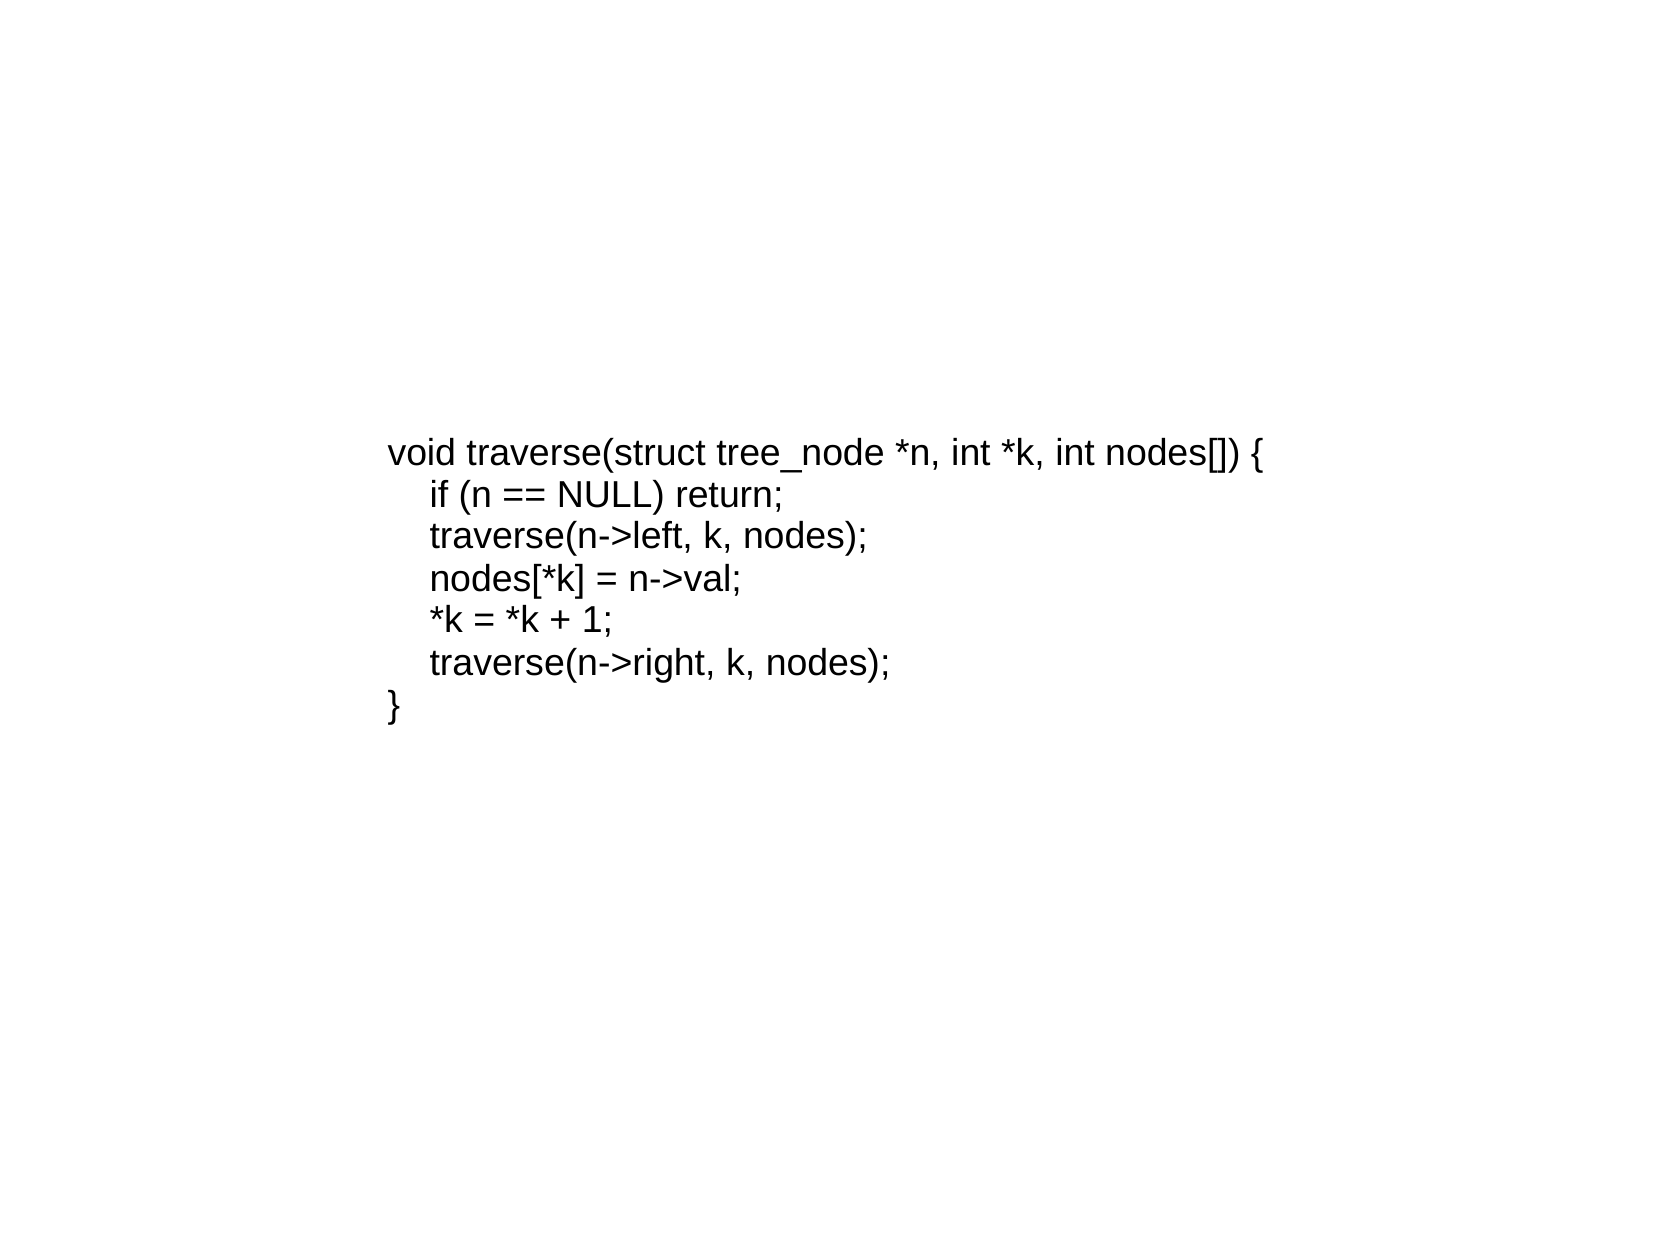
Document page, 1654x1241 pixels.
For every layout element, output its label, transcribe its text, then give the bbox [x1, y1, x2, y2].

text_box void traverse(struct tree_node *n, int *k, int nodes[]) { if (n == NULL) return; traverse(n->left, k, nodes); nodes[*k] = n->val; *k = *k + 1; traverse(n->right, k, nodes); } [372, 423, 1279, 733]
